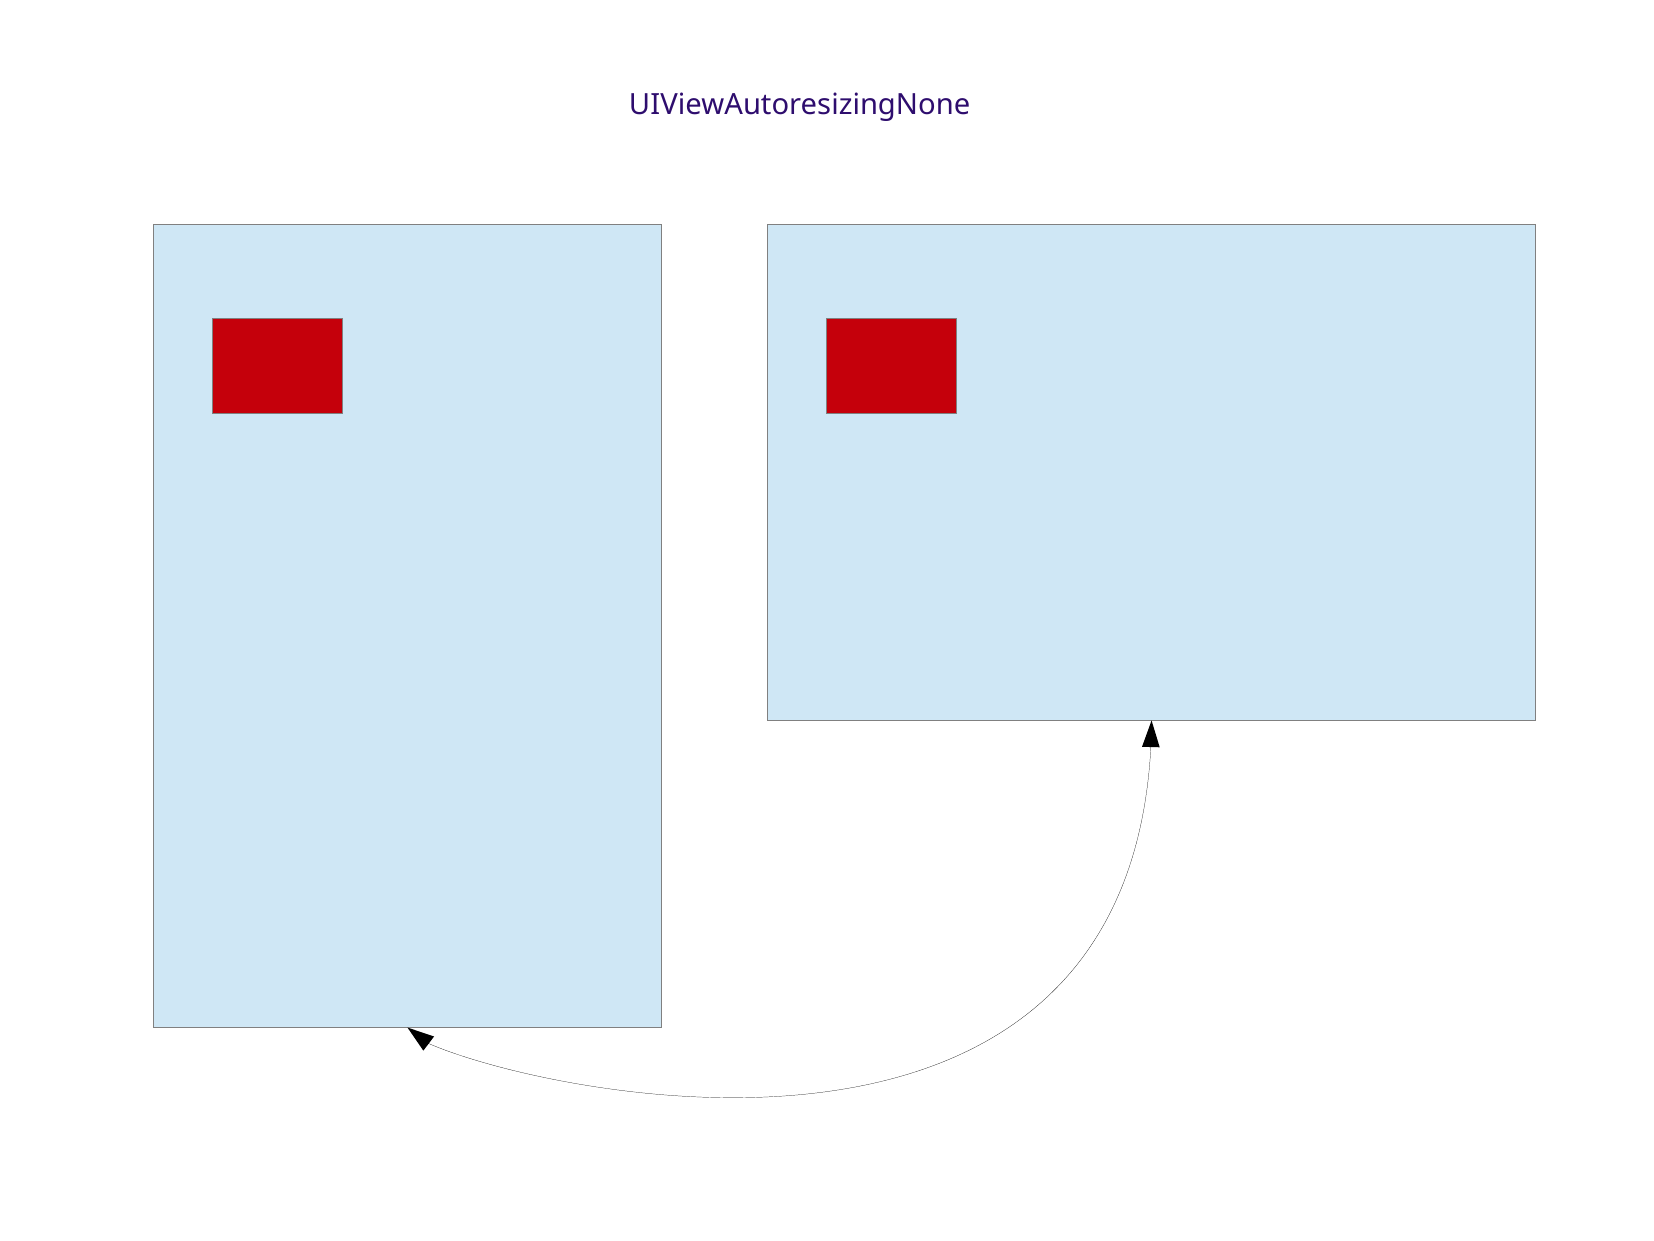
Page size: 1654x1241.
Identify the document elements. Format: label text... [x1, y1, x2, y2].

text_box UIViewAutoresizingNone [614, 75, 967, 130]
text_box [767, 224, 1536, 721]
text_box [153, 224, 662, 1028]
